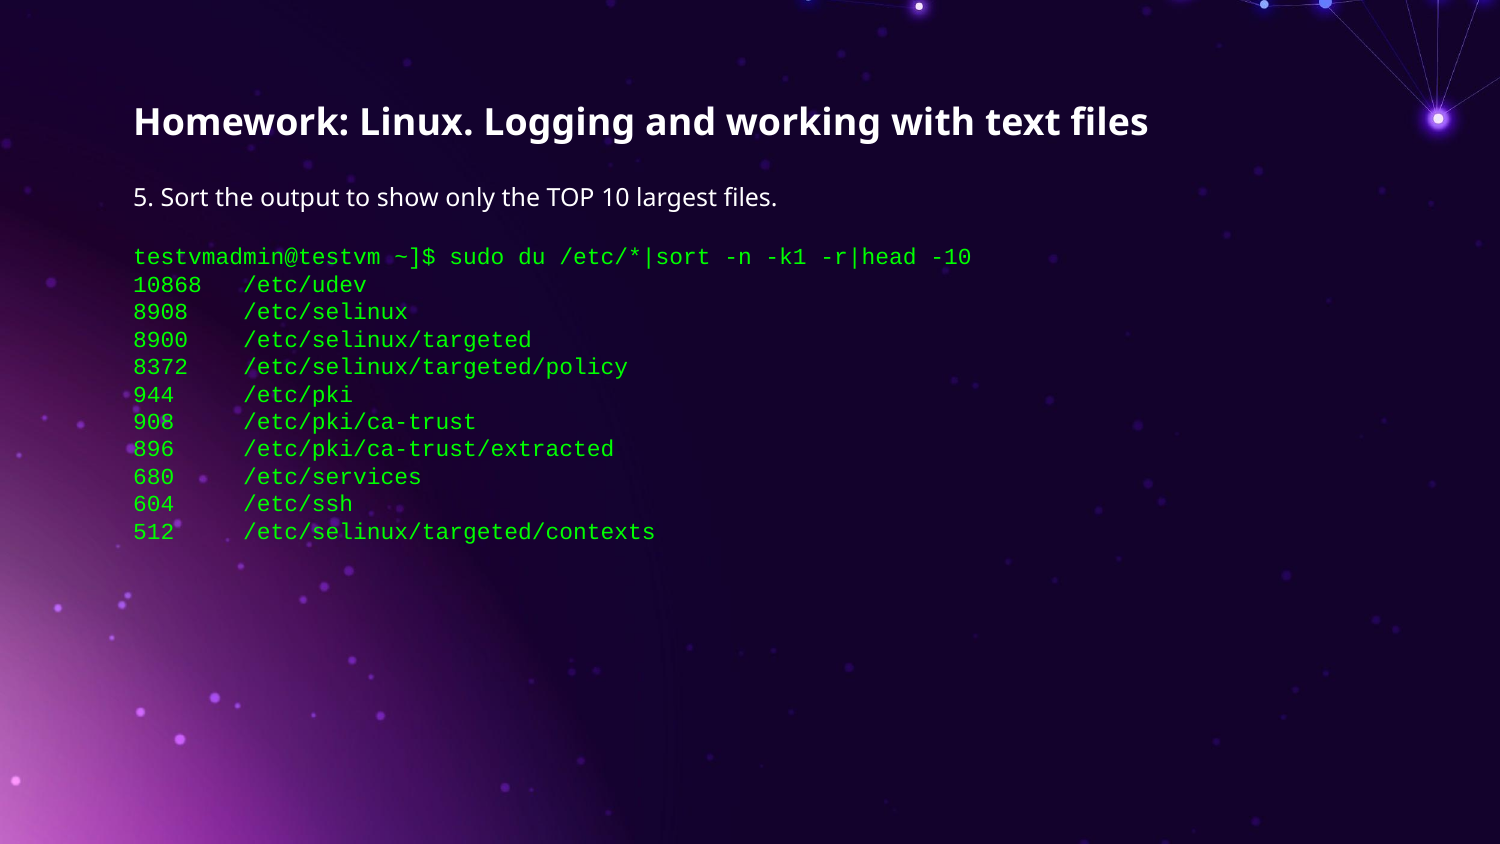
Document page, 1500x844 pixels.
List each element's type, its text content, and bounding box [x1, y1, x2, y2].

title Homework: Linux. Logging and working with text files [118, 72, 1382, 166]
picture [0, 0, 1500, 844]
list 5. Sort the output to show only the TOP 10 largest files. testvmadmin@testvm ~]$ sudo du /etc/*|sort -n -k1 -r|head -10 10868 /etc/udev 8908 /etc/selinux 8900 /etc/selinux/targeted 8372 /etc/selinux/targeted/policy 944 /etc/pki 908 /etc/pki/ca-trust 896 /etc/pki/ca-trust/extracted 680 /etc/services 604 /etc/ssh 512 /etc/selinux/targeted/contexts [118, 166, 1382, 788]
